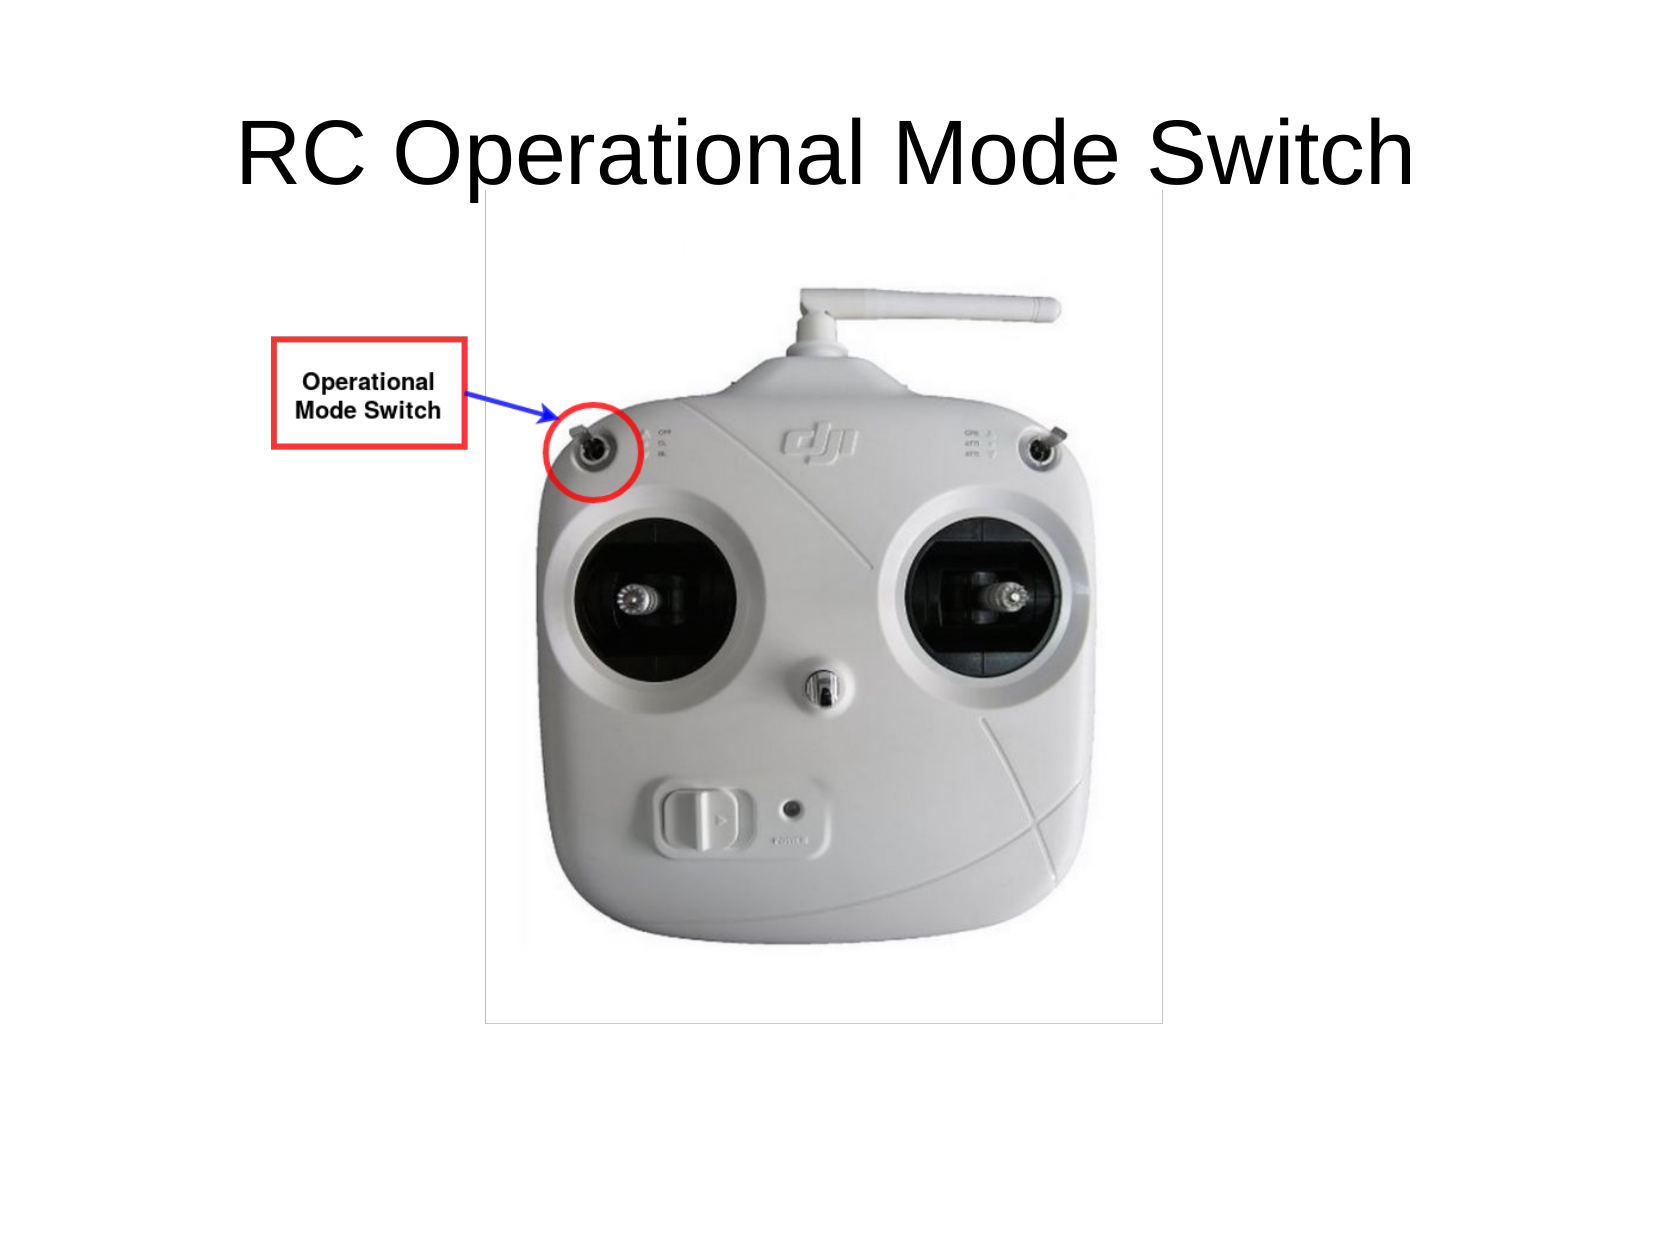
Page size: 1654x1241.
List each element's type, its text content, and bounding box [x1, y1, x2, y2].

title RC Operational Mode Switch [82, 49, 1571, 257]
picture [271, 257, 1164, 1025]
